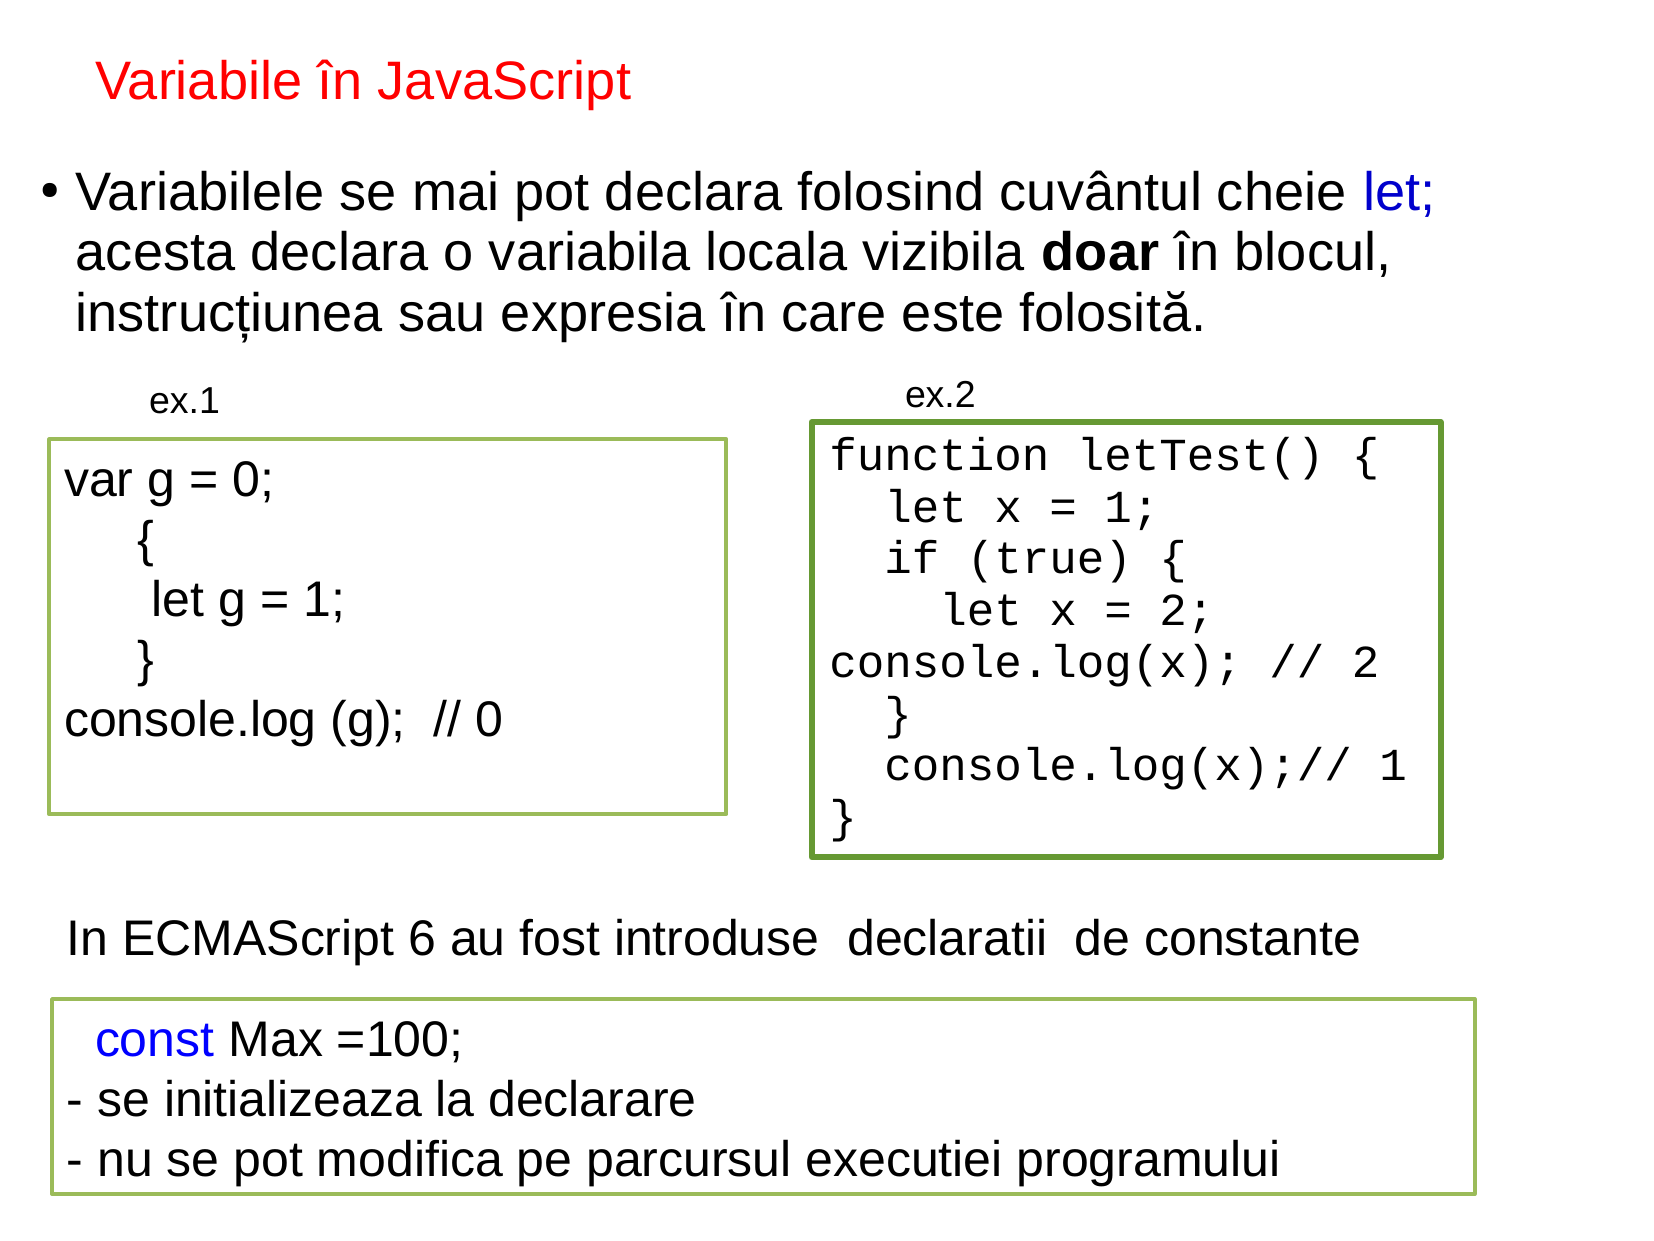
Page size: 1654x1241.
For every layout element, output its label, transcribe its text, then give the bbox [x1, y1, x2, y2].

text_box var g = 0; { let g = 1; } console.log (g); // 0 [49, 439, 727, 815]
text_box In ECMAScript 6 au fost introduse declaratii de constante [52, 898, 1377, 974]
text_box const Max =100; - se initializeaza la declarare - nu se pot modifica pe parcursul executiei programului [52, 999, 1475, 1194]
text_box ex.2 [890, 365, 991, 423]
text_box Variabile în JavaScript [80, 42, 647, 119]
text_box function letTest() { let x = 1; if (true) { let x = 2; console.log(x); // 2 } console.log(x);// 1 } [811, 422, 1441, 858]
text_box ex.1 [134, 371, 235, 429]
text_box Variabilele se mai pot declara folosind cuvântul cheie let; acesta declara o variabila locala vizibila doar în blocul, instrucțiunea sau expresia în care este folosită. [25, 153, 1451, 351]
